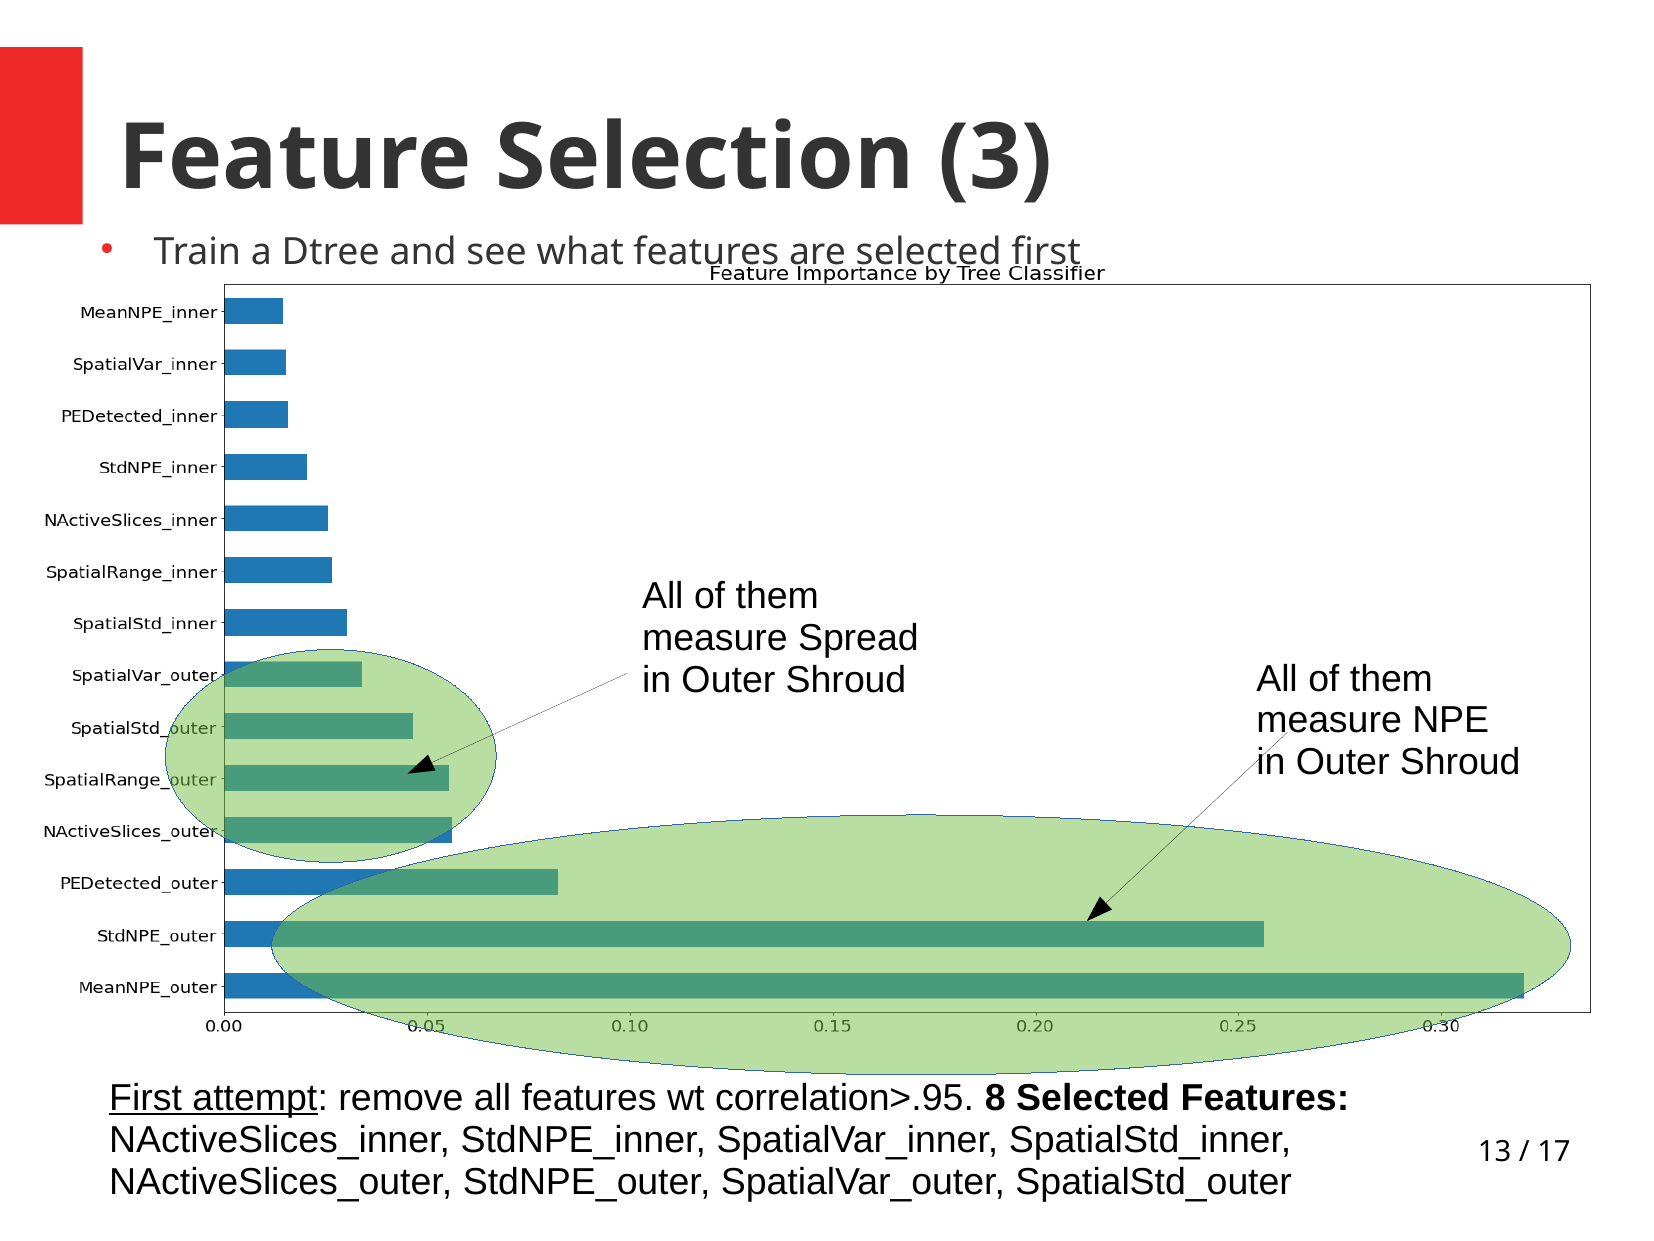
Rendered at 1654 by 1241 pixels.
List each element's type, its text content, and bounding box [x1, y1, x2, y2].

text_box [271, 814, 1571, 1069]
list Train a Dtree and see what features are selected first [82, 224, 1595, 259]
text_box All of them measure Spread in Outer Shroud [627, 566, 934, 708]
picture [35, 259, 1595, 1040]
text_box All of them measure NPE in Outer Shroud [1241, 649, 1536, 791]
text_box [165, 649, 497, 863]
title Feature Selection (3) [118, 49, 1571, 224]
text_box First attempt: remove all features wt correlation>.95. 8 Selected Features: NActiveSlices_inner, StdNPE_inner, SpatialVar_inner, SpatialStd_inner, NActiveSlices_outer, StdNPE_outer, SpatialVar_outer, SpatialStd_outer [94, 1069, 1583, 1217]
